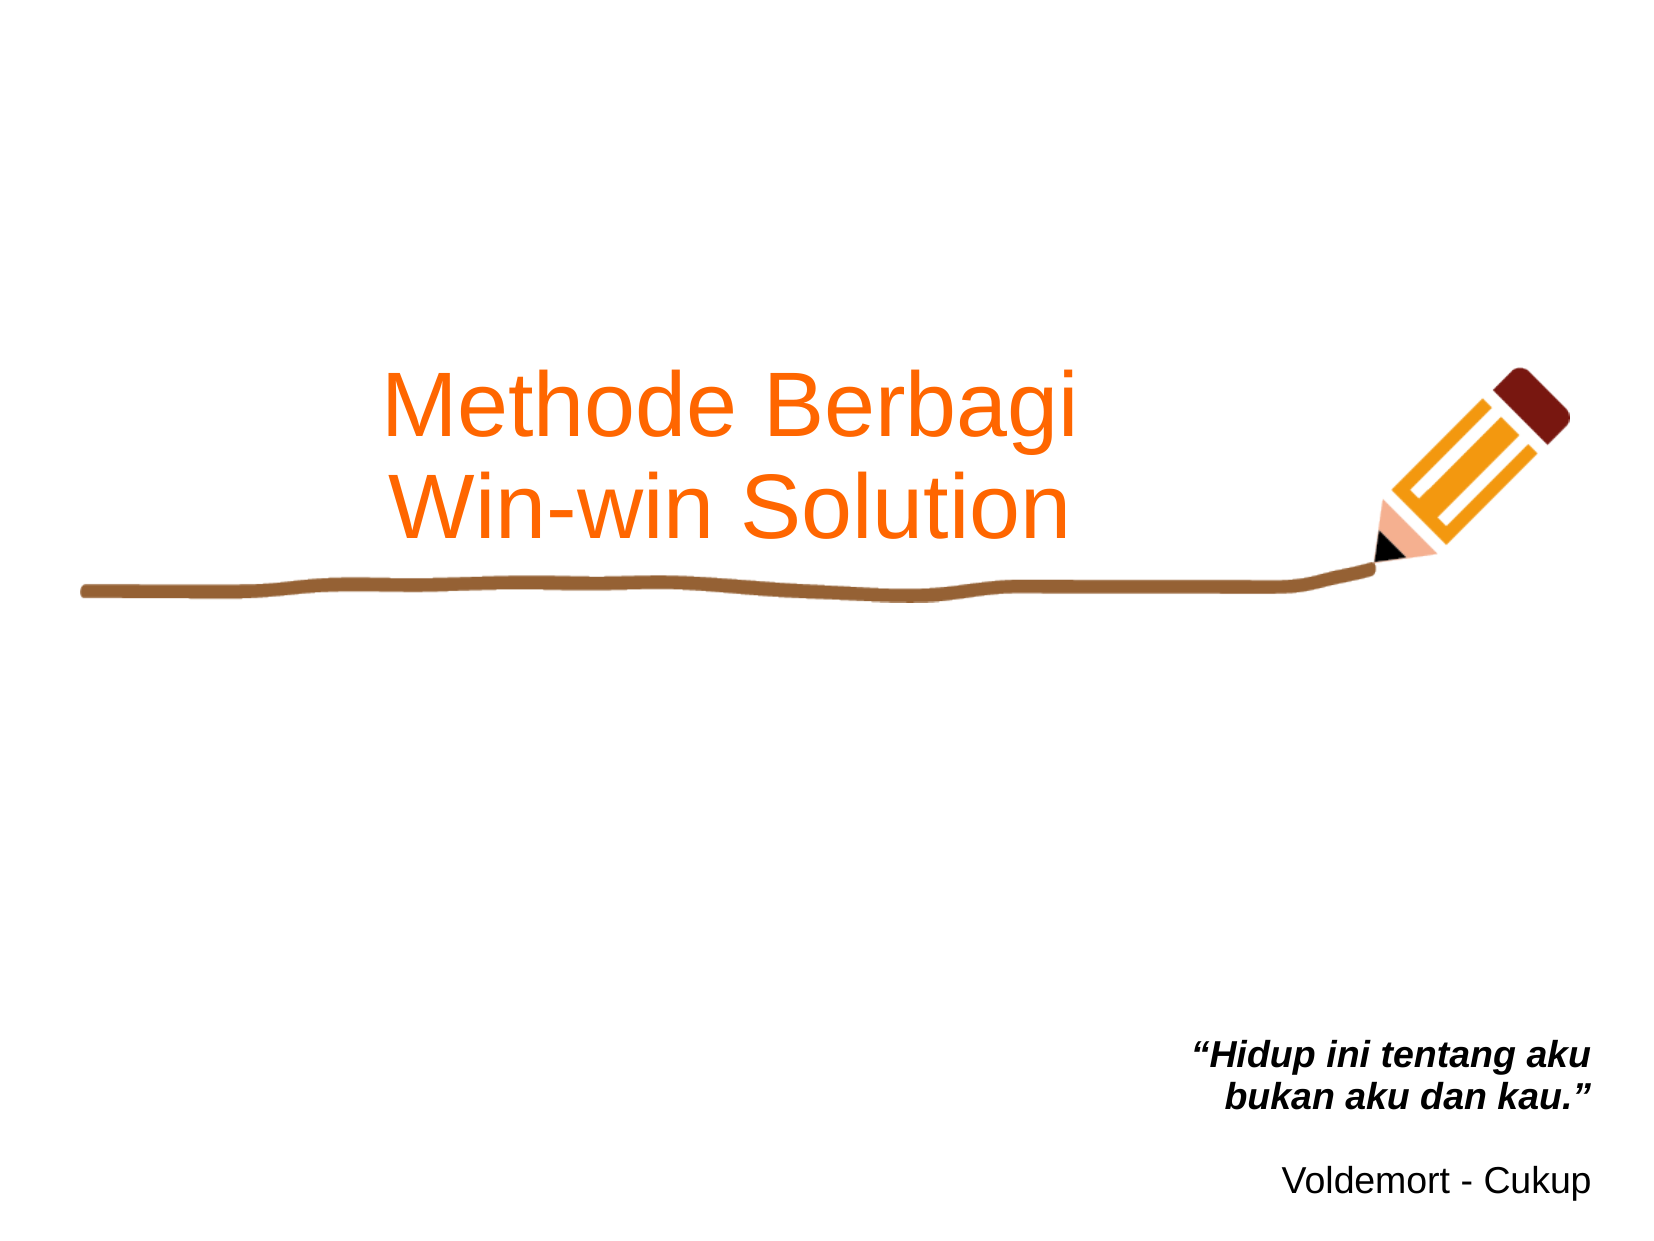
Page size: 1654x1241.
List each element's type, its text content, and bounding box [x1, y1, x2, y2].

title Methode Berbagi Win-win Solution [82, 352, 1379, 560]
picture [80, 367, 1570, 603]
text_box “Hidup ini tentang aku bukan aku dan kau.” Voldemort - Cukup [1062, 1026, 1607, 1182]
